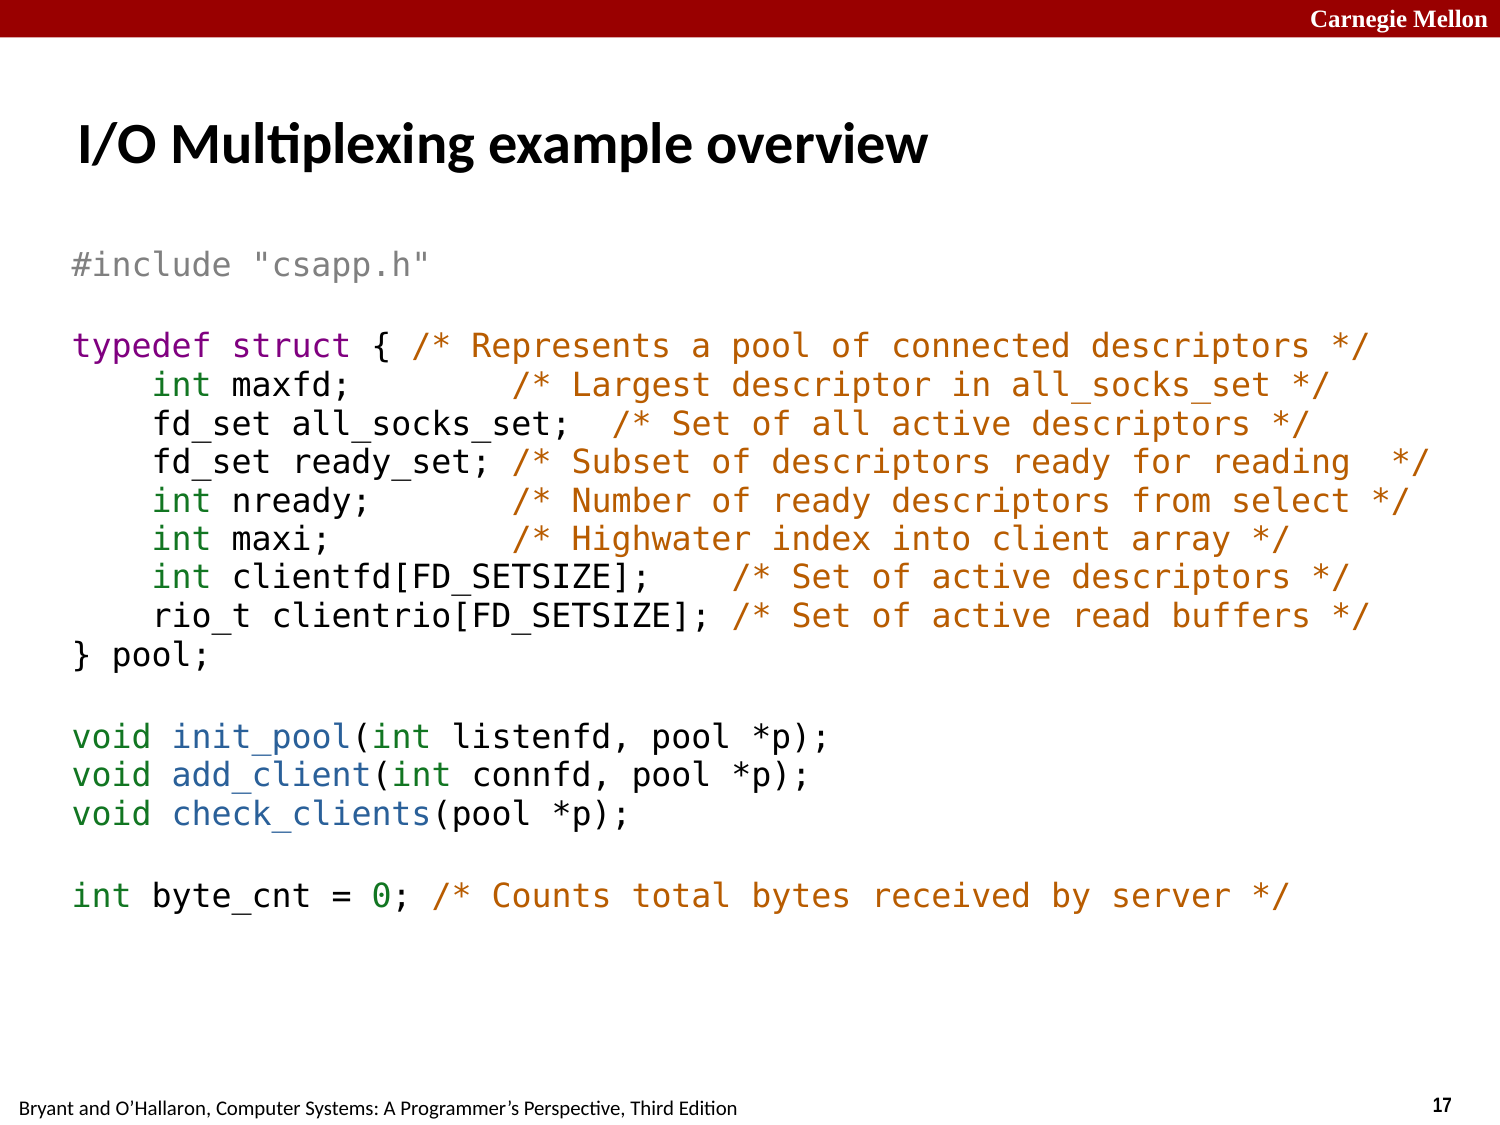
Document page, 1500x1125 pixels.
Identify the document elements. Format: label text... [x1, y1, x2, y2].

title I/O Multiplexing example overview [62, 93, 1337, 188]
text_box #include "csapp.h" typedef struct { /* Represents a pool of connected descriptors */ int maxfd; /* Largest descriptor in all_socks_set */ fd_set all_socks_set; /* Set of all active descriptors */ fd_set ready_set; /* Subset of descriptors ready for reading */ int nready; /* Number of ready descriptors from select */ int maxi; /* Highwater index into client array */ int clientfd[FD_SETSIZE]; /* Set of active descriptors */ rio_t clientrio[FD_SETSIZE]; /* Set of active read buffers */ } pool; void init_pool(int listenfd, pool *p); void add_client(int connfd, pool *p); void check_clients(pool *p); int byte_cnt = 0; /* Counts total bytes received by server */ [56, 237, 1471, 1015]
